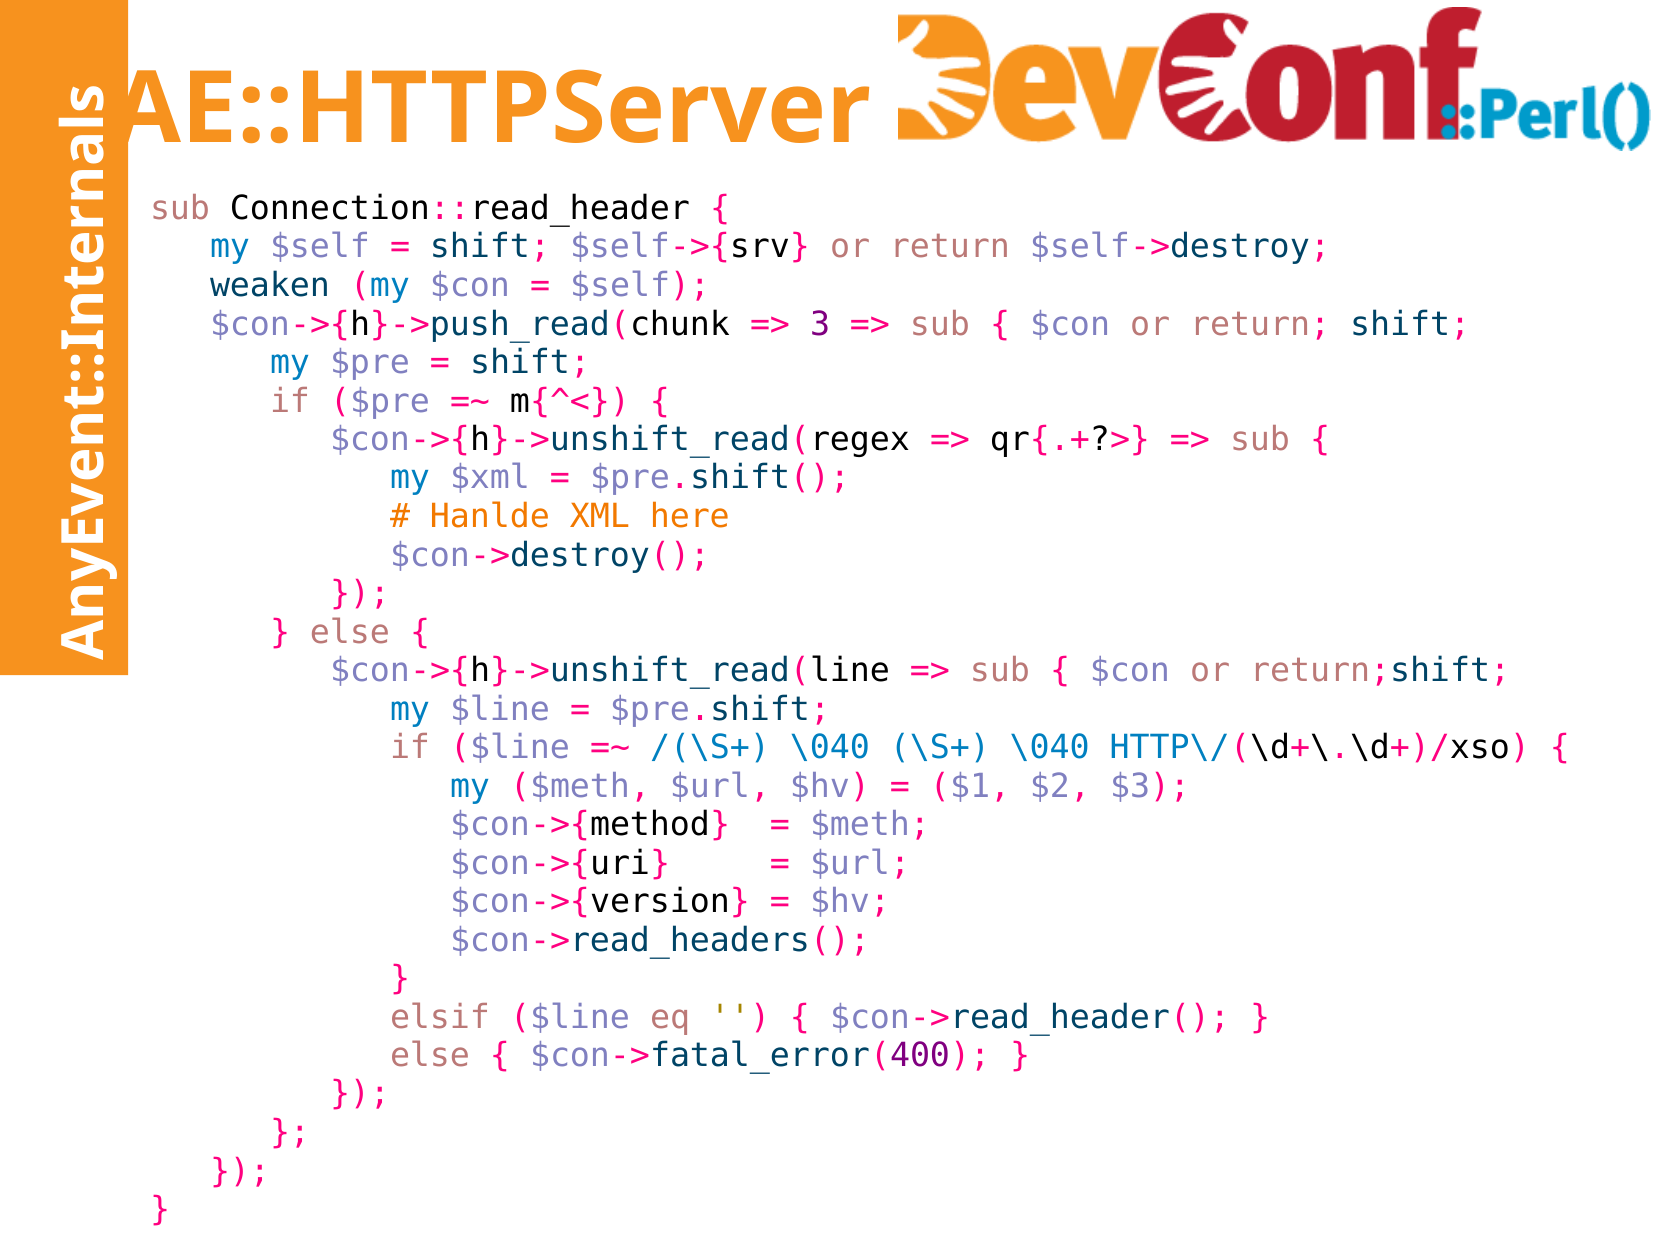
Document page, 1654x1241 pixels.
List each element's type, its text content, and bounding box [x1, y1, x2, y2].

title AE::HTTPServer [112, 45, 901, 162]
text_box sub Connection::read_header { my $self = shift; $self->{srv} or return $self->destroy; weaken (my $con = $self); $con->{h}->push_read(chunk => 3 => sub { $con or return; shift; my $pre = shift; if ($pre =~ m{^<}) { $con->{h}->unshift_read(regex => qr{.+?>} => sub { my $xml = $pre.shift(); # Hanlde XML here $con->destroy(); }); } else { $con->{h}->unshift_read(line => sub { $con or return;shift; my $line = $pre.shift; if ($line =~ /(\S+) \040 (\S+) \040 HTTP\/(\d+\.\d+)/xso) { my ($meth, $url, $hv) = ($1, $2, $3); $con->{method} = $meth; $con->{uri} = $url; $con->{version} = $hv; $con->read_headers(); } elsif ($line eq '') { $con->read_header(); } else { $con->fatal_error(400); } }); }; }); } [150, 188, 1576, 1229]
picture [898, 7, 1651, 151]
text_box AnyEvent::Internals [0, 0, 84, 676]
